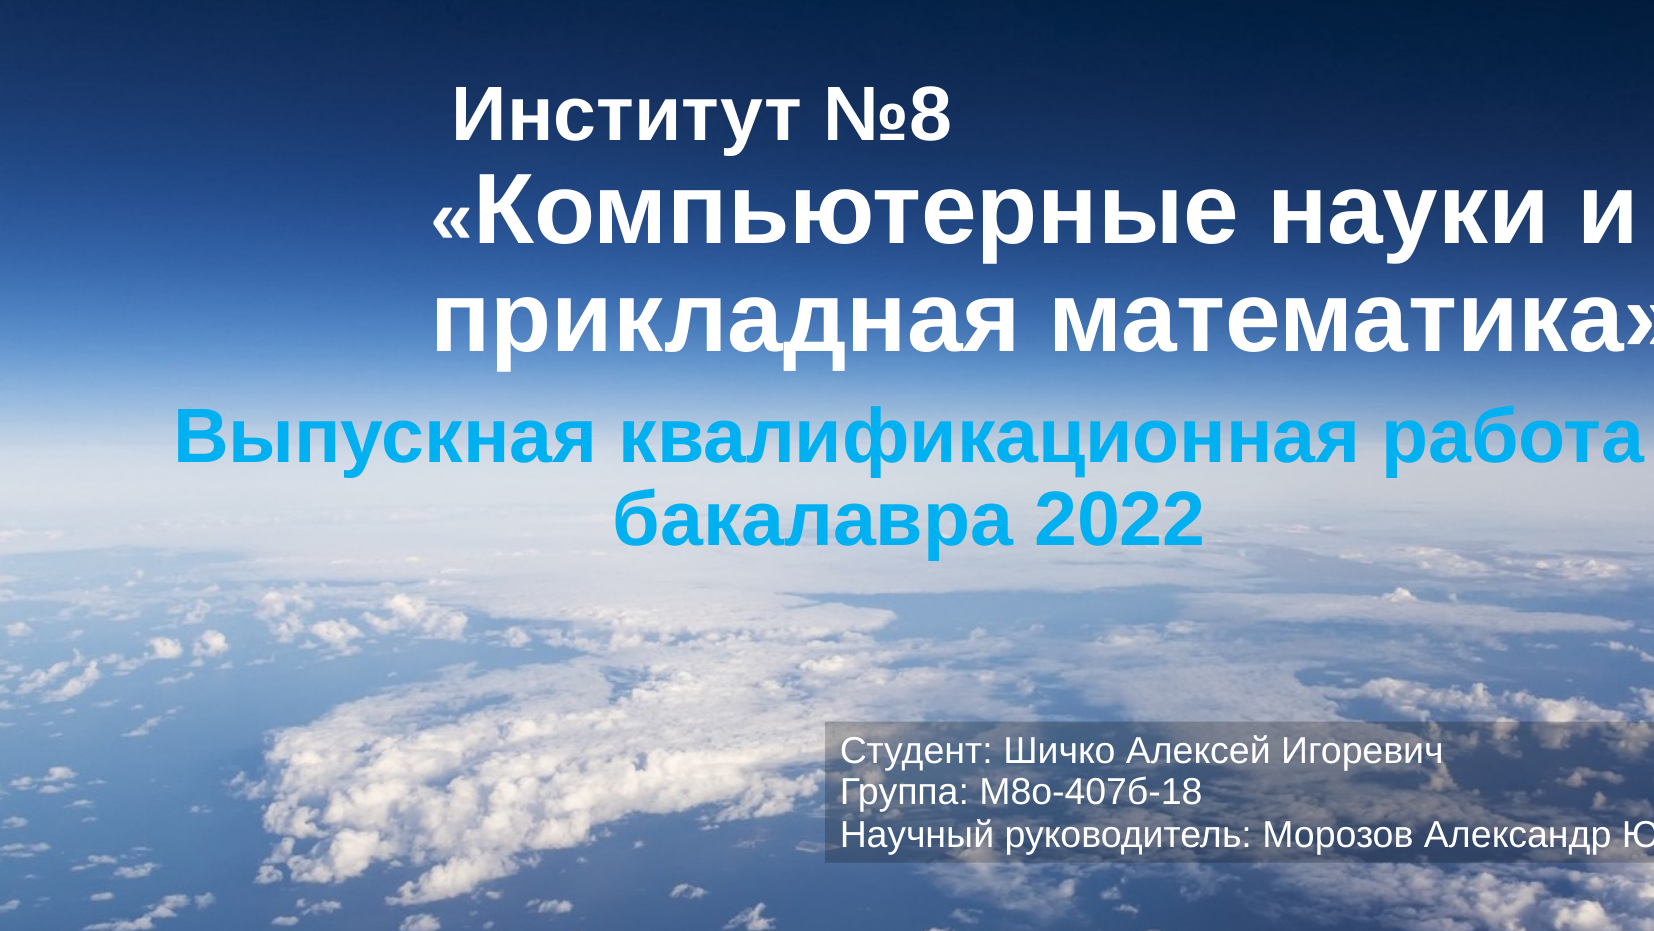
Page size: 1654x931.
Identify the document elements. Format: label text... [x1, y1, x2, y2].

text_box Выпускная квалификационная работа бакалавра 2022 [91, 395, 1654, 563]
text_box [0, 0, 1654, 931]
text_box Институт №8 «Компьютерные науки и прикладная математика» [427, 73, 1654, 373]
text_box Студент: Шичко Алексей Игоревич Группа: М8о-407б-18 Научный руководитель: Морозов Александр Юрьевич [825, 721, 1654, 863]
